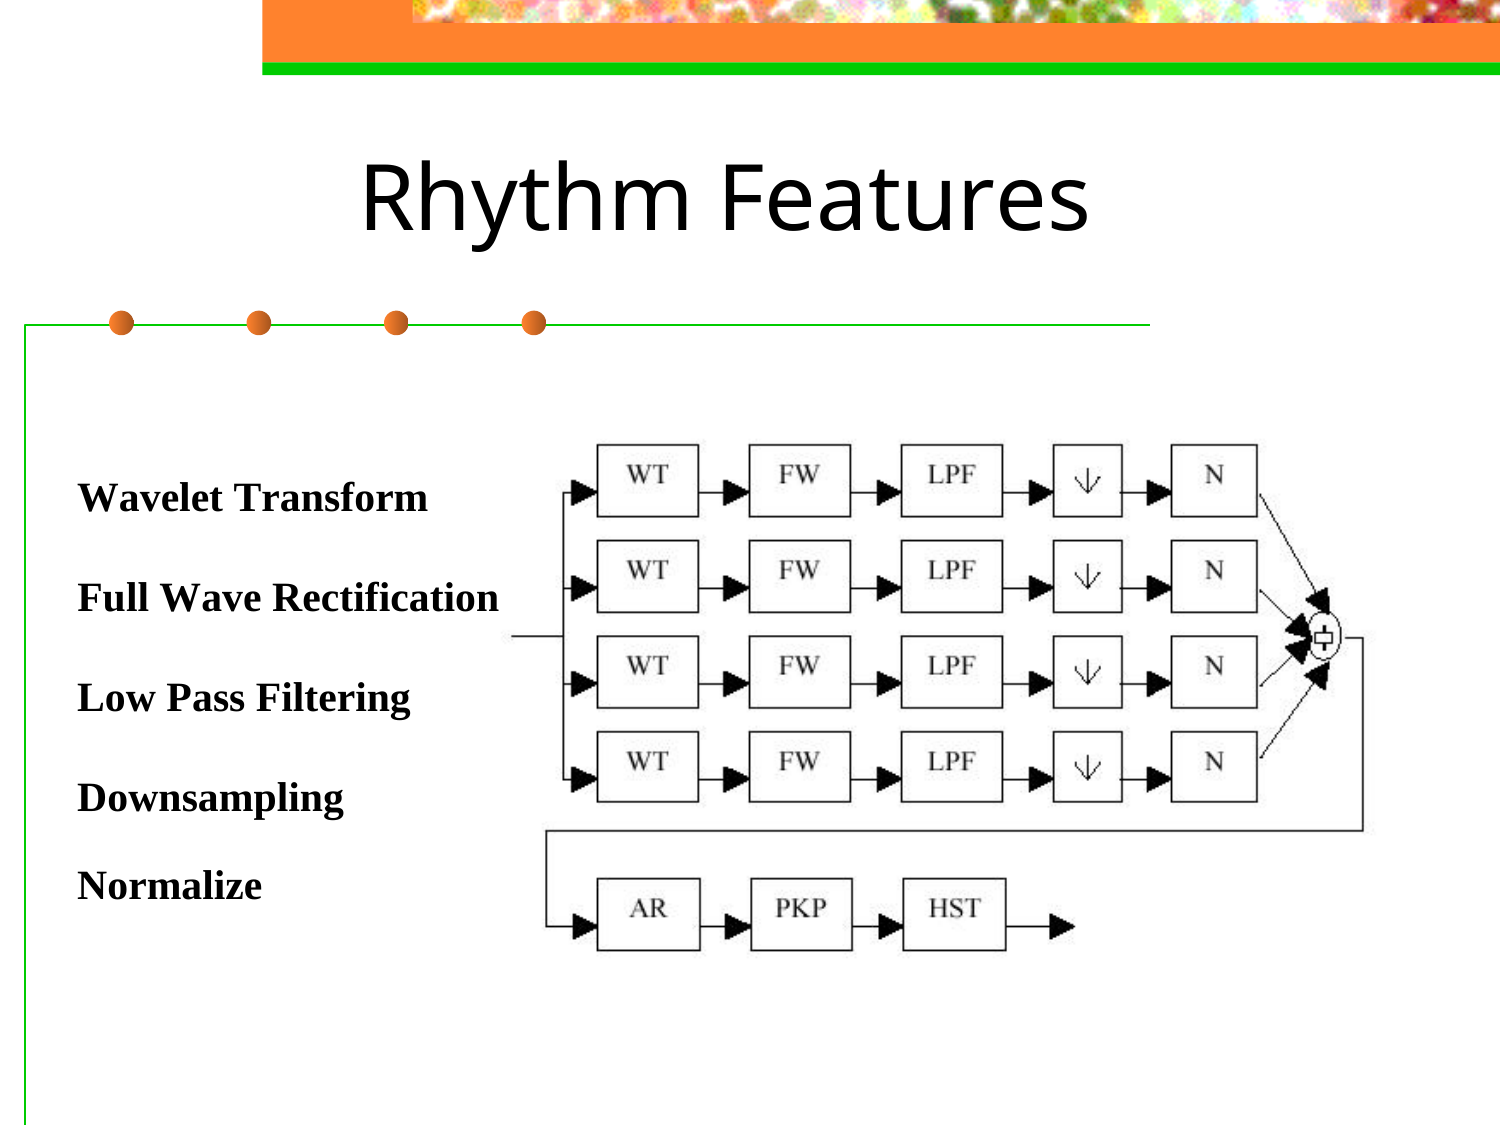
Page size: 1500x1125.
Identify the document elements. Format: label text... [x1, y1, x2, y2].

text_box Full Wave Rectification [62, 562, 526, 628]
text_box Low Pass Filtering [62, 662, 501, 728]
text_box Downsampling [62, 762, 501, 829]
title Rhythm Features [87, 99, 1363, 288]
text_box Normalize [62, 849, 501, 916]
text_box Wavelet Transform [62, 462, 501, 529]
picture [412, 0, 1500, 23]
picture [474, 412, 1388, 967]
